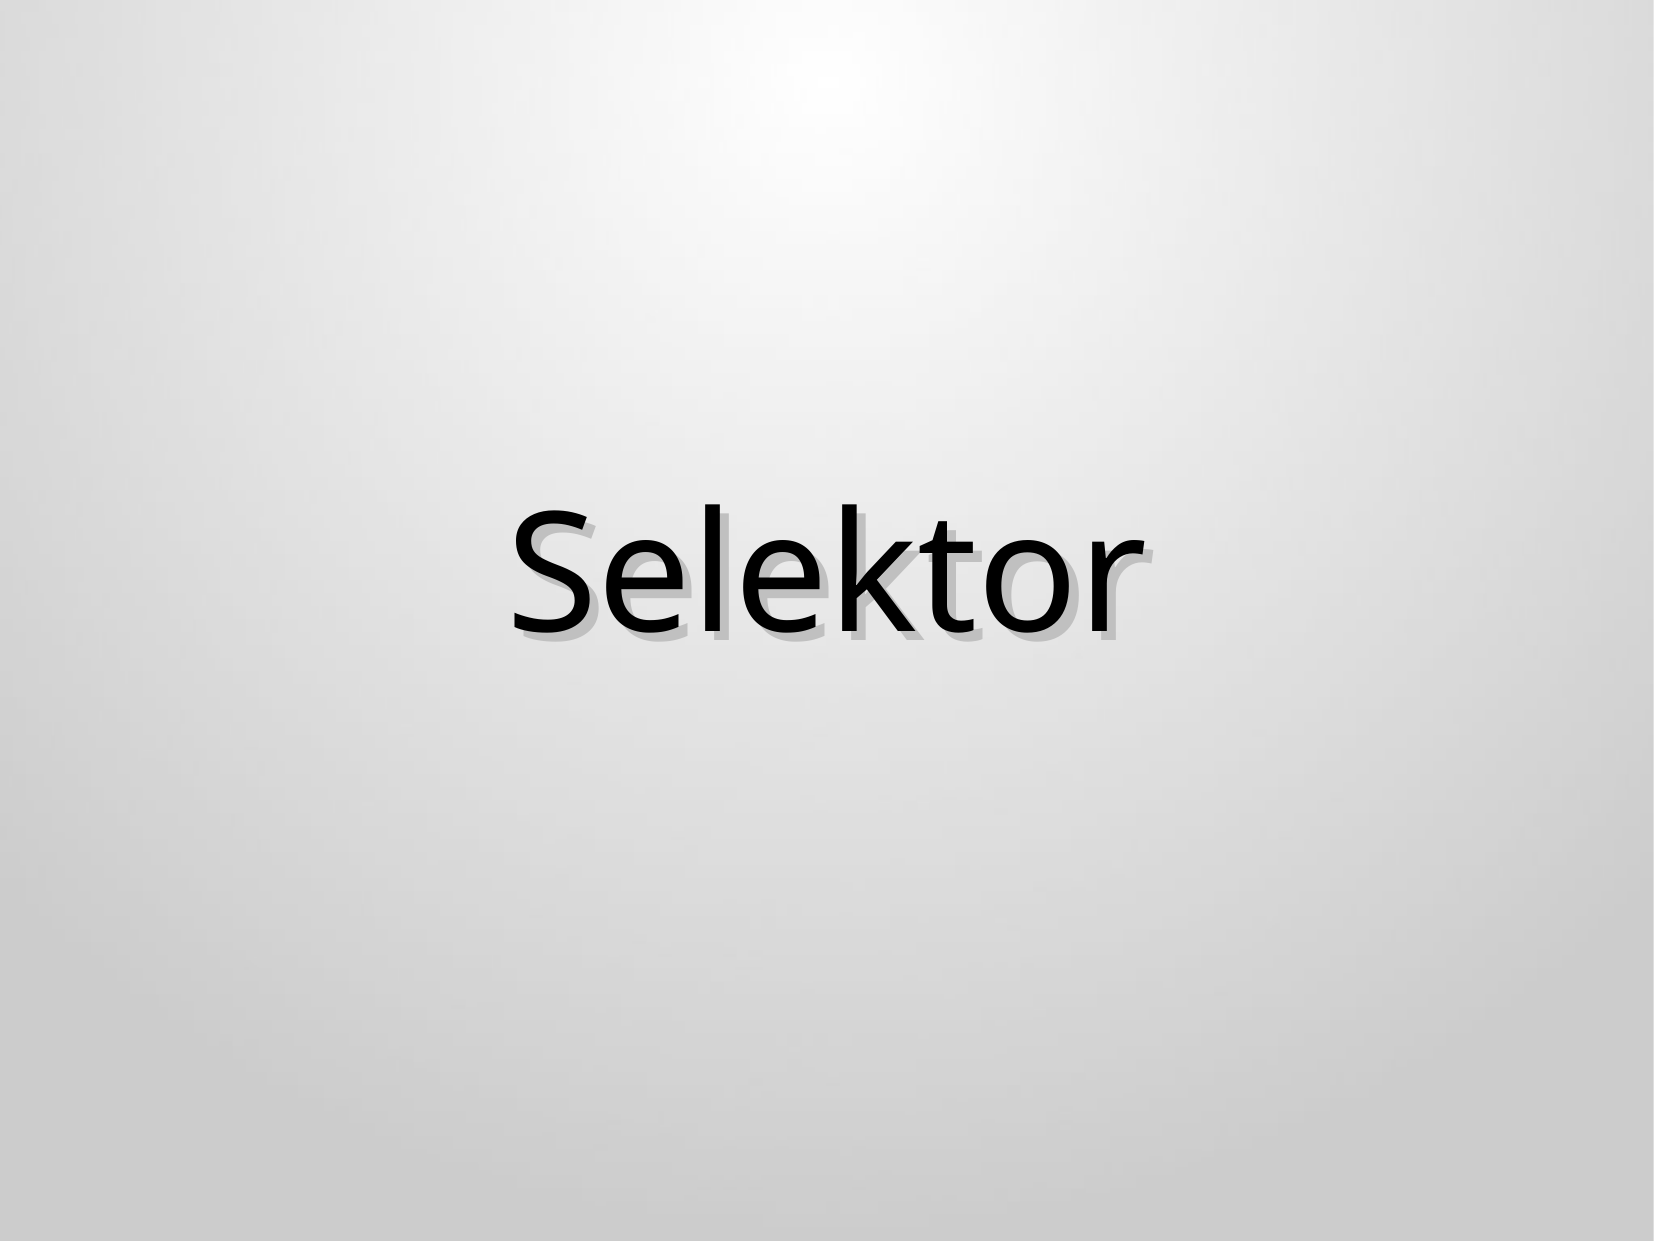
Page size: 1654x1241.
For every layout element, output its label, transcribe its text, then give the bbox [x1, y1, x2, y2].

picture [0, 0, 1654, 1241]
title Selektor [82, 462, 1571, 670]
